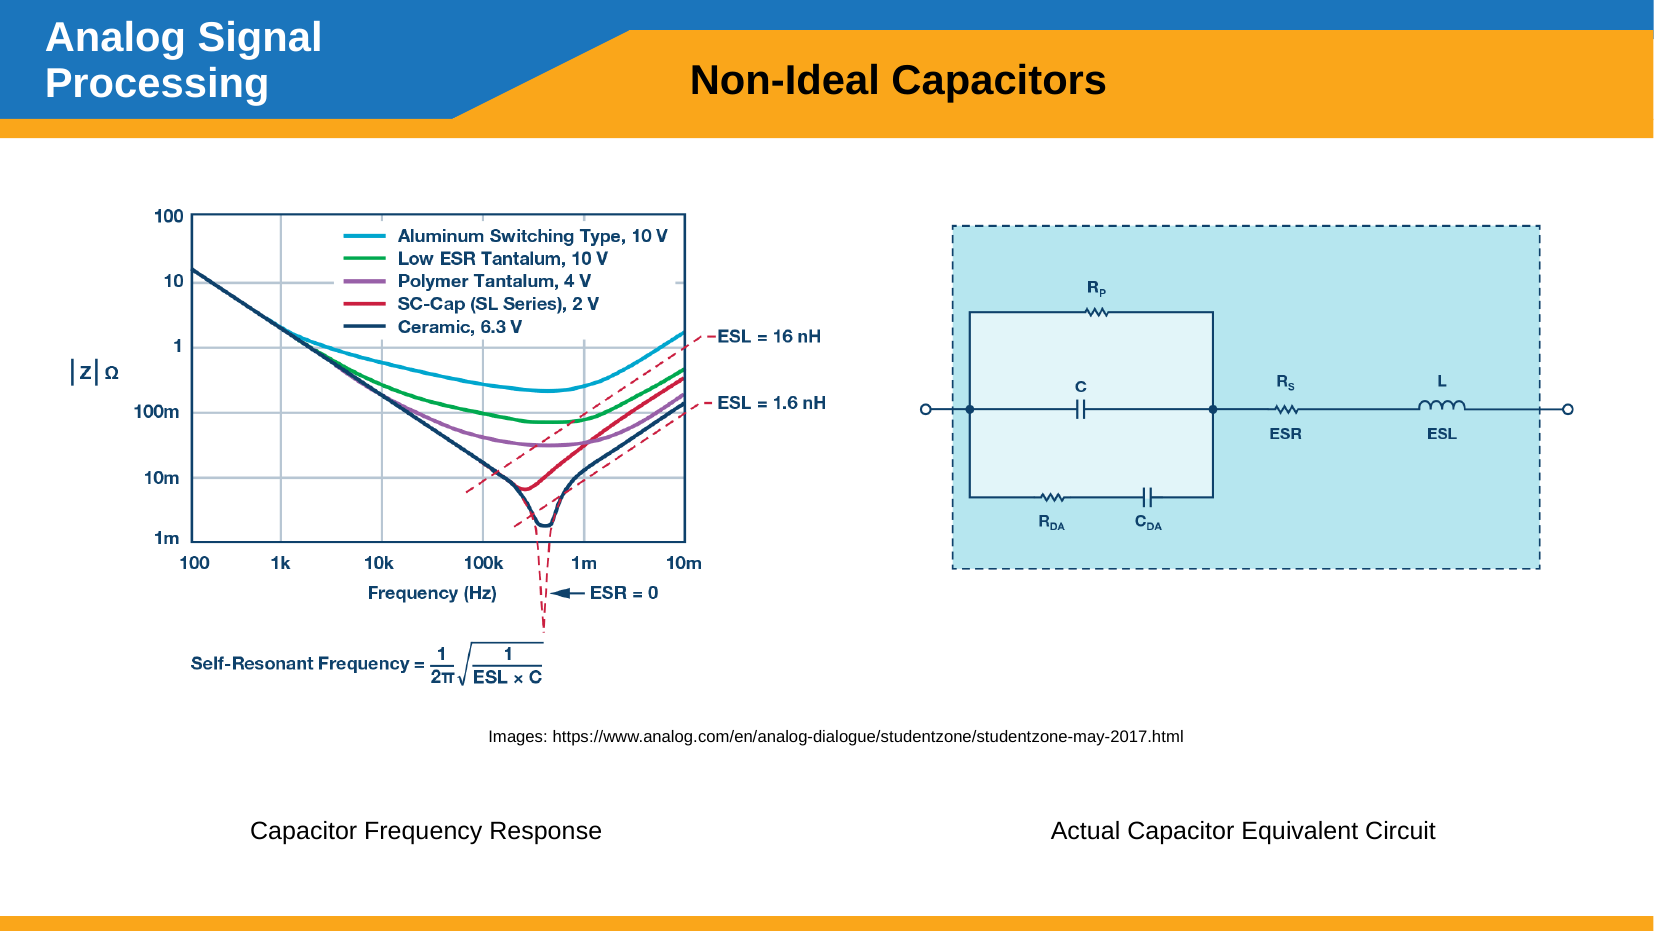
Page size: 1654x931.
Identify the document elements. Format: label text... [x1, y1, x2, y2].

text_box [0, 916, 1654, 931]
picture [71, 209, 825, 686]
picture [919, 224, 1574, 571]
text_box [0, 30, 1654, 139]
text_box Actual Capacitor Equivalent Circuit [1011, 795, 1477, 866]
text_box Analog Signal Processing [30, 0, 541, 118]
text_box Images: https://www.analog.com/en/analog-dialogue/studentzone/studentzone-may-2017.html [473, 720, 1209, 773]
text_box Capacitor Frequency Response [194, 795, 660, 866]
text_box Non-Ideal Capacitors [675, 33, 1516, 128]
